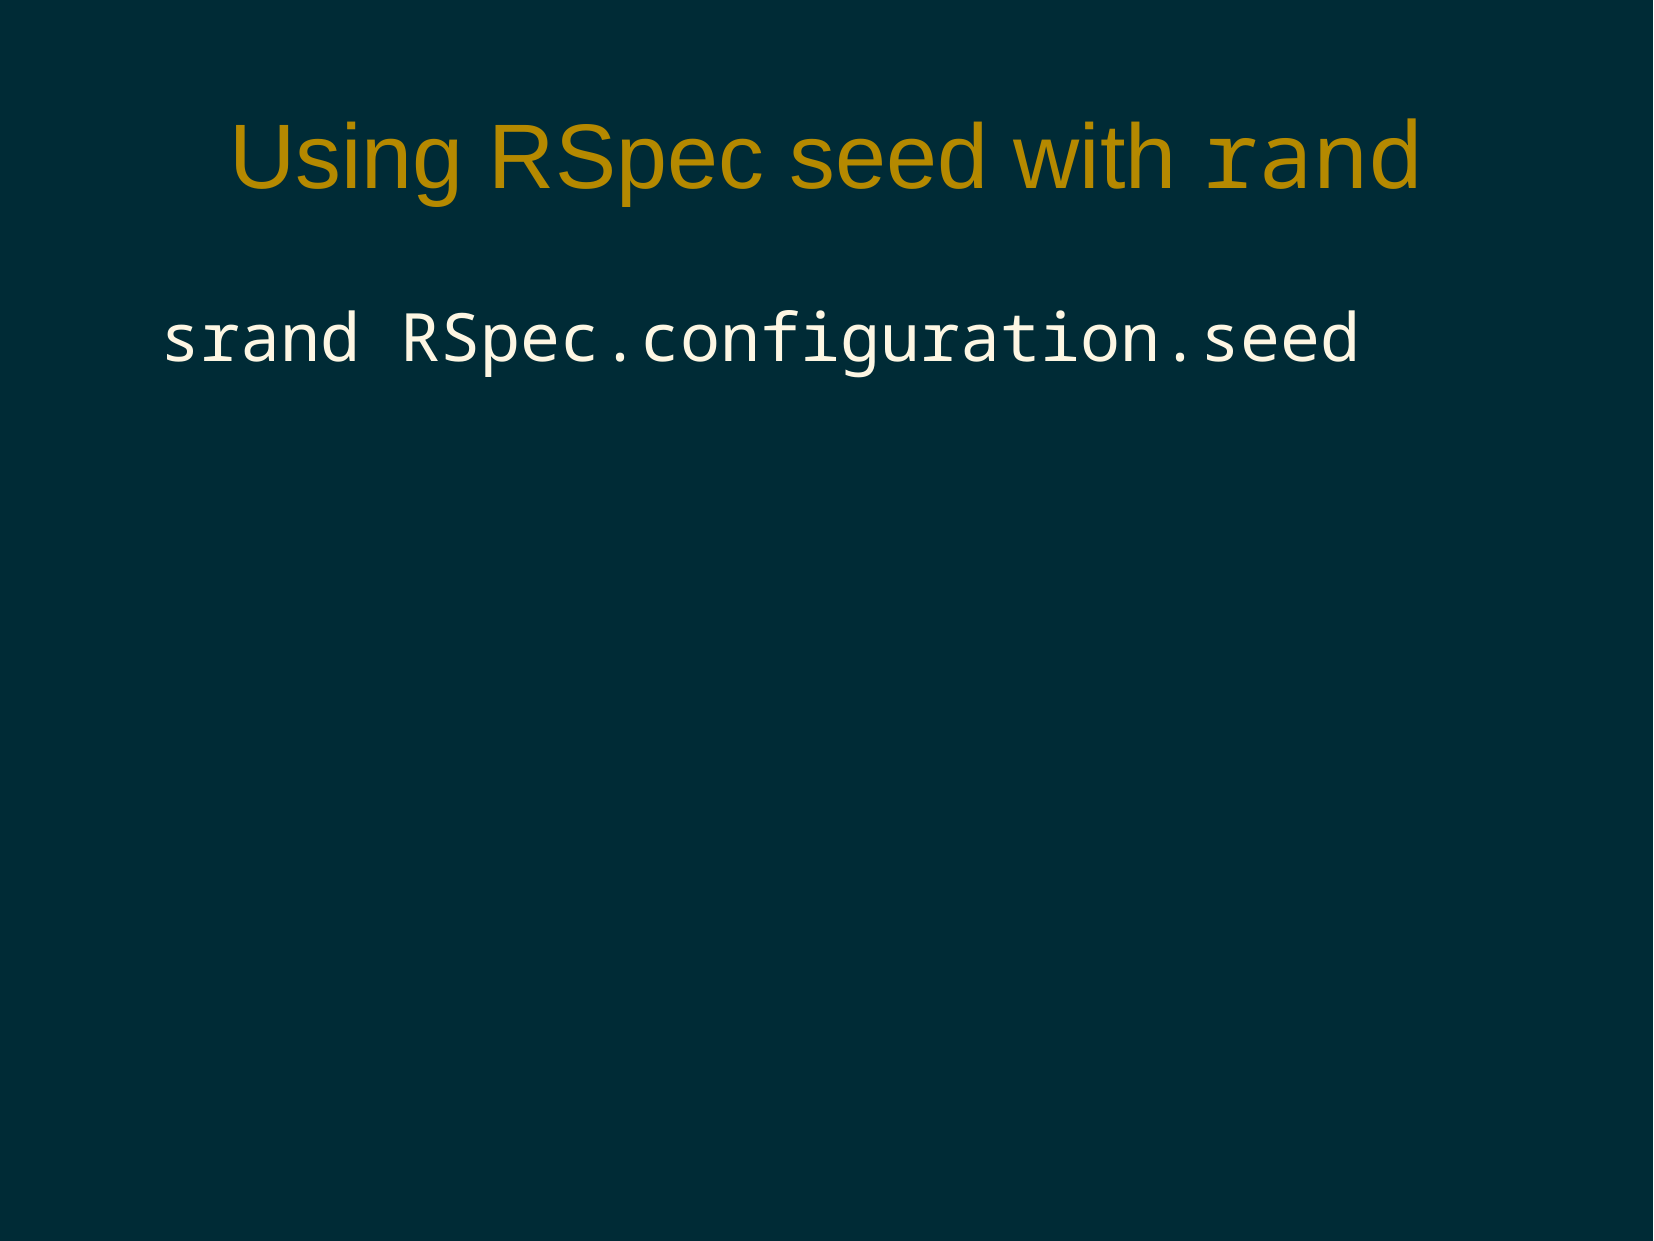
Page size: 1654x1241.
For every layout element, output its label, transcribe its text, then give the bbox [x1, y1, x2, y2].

list srand RSpec.configuration.seed [82, 290, 1571, 1109]
title Using RSpec seed with rand [82, 49, 1571, 257]
